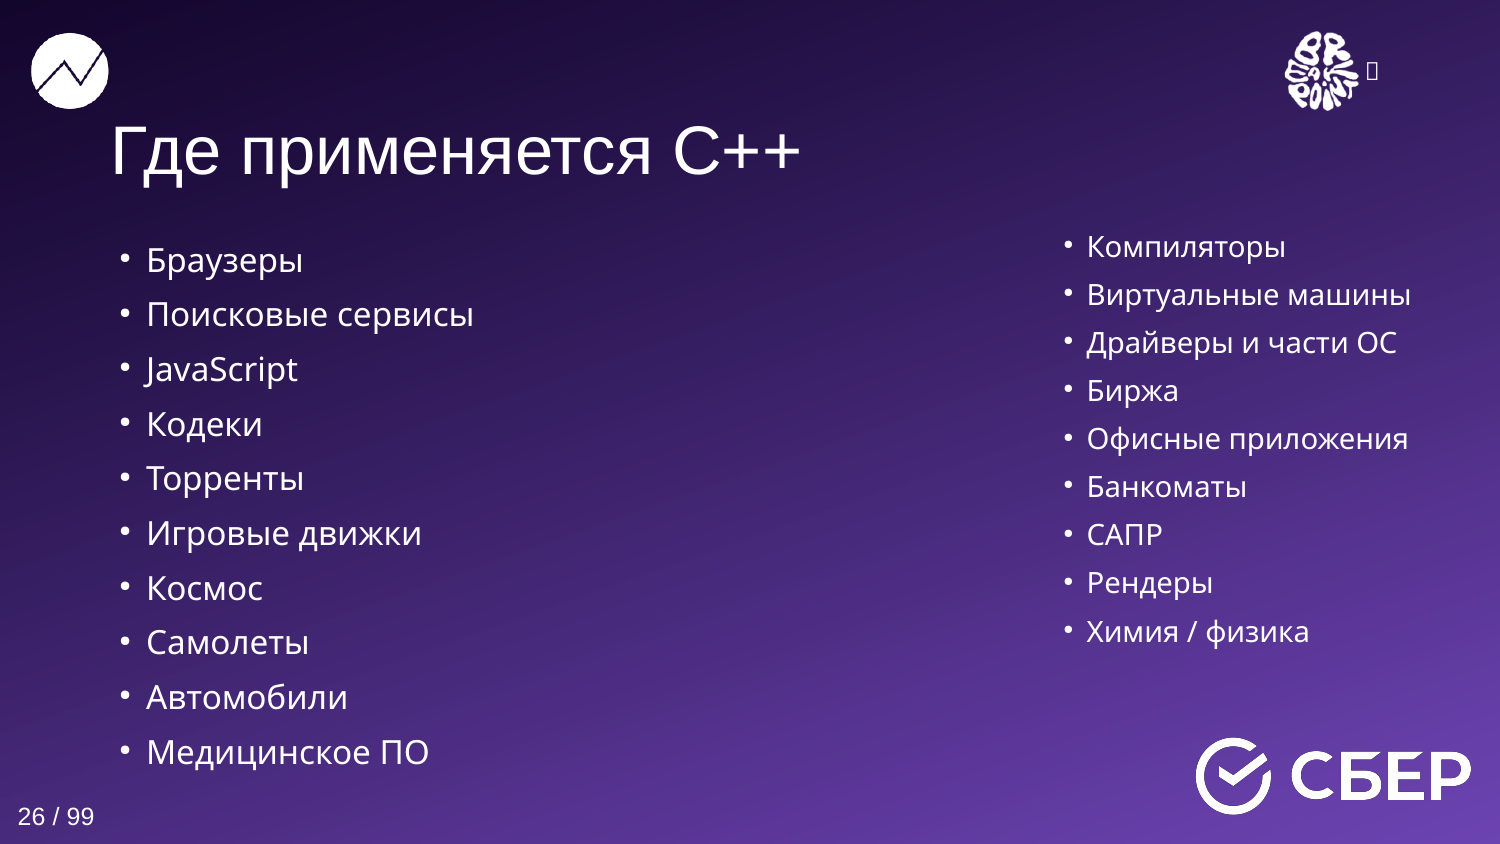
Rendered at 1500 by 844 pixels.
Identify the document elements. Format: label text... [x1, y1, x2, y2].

list Браузеры Поисковые сервисы JavaScript Кодеки Торренты Игровые движки Космос Самолеты Автомобили Медицинское ПО [103, 195, 488, 788]
title Где применяется C++ [103, 100, 1397, 205]
text_box 🐙 [1364, 36, 1489, 107]
picture [0, 0, 1500, 844]
text_box <number> / 99 [2, 795, 632, 839]
list Компиляторы Виртуальные машины Драйверы и части ОС Биржа Офисные приложения Банкоматы САПР Рендеры Химия / физика [1048, 189, 1433, 713]
